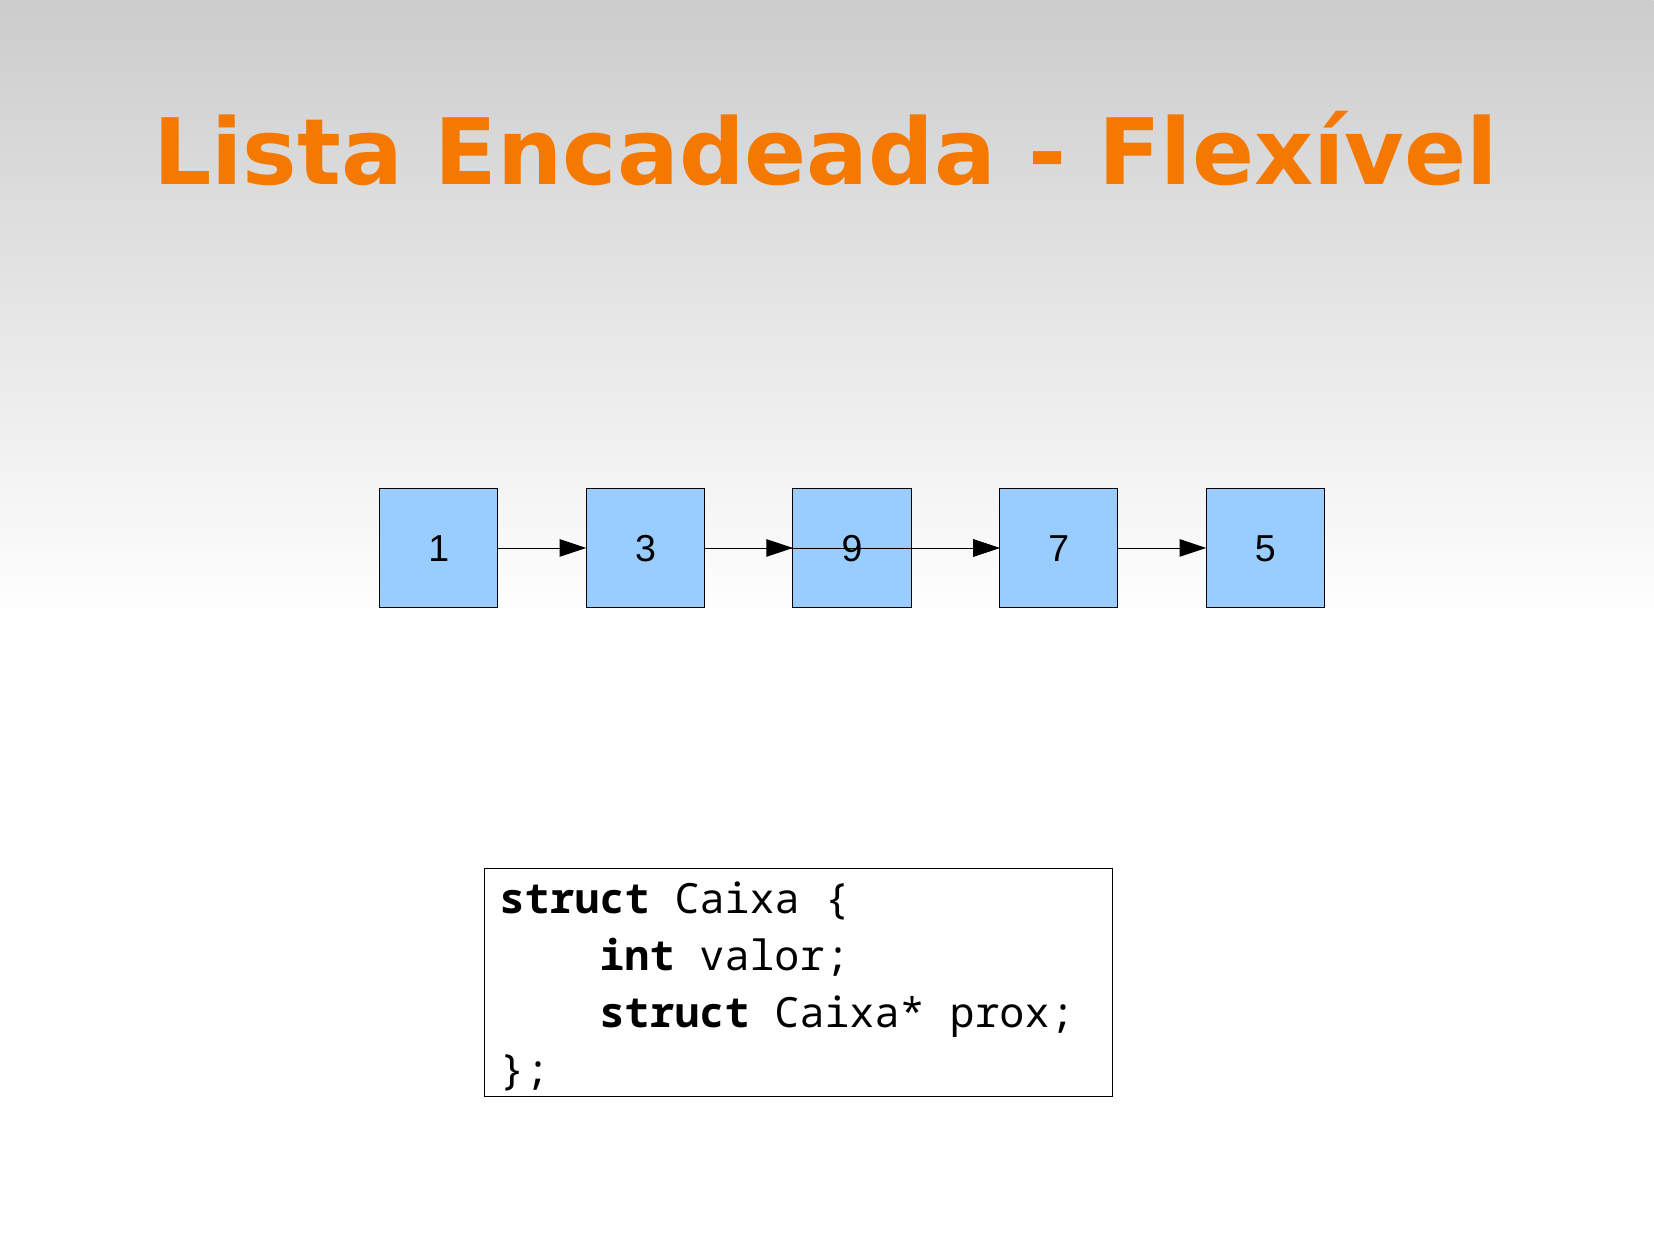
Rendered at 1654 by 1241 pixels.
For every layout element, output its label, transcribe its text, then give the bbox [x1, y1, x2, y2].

text_box 5 [1206, 488, 1325, 608]
text_box 1 [379, 488, 498, 608]
text_box 9 [792, 488, 912, 548]
title Lista Encadeada - Flexível [82, 49, 1571, 257]
text_box struct Caixa { int valor; struct Caixa* prox; }; [484, 876, 1113, 1089]
text_box 3 [586, 488, 705, 608]
text_box 9 [792, 549, 912, 608]
text_box 7 [999, 488, 1118, 608]
text_box 9 [846, 538, 856, 548]
